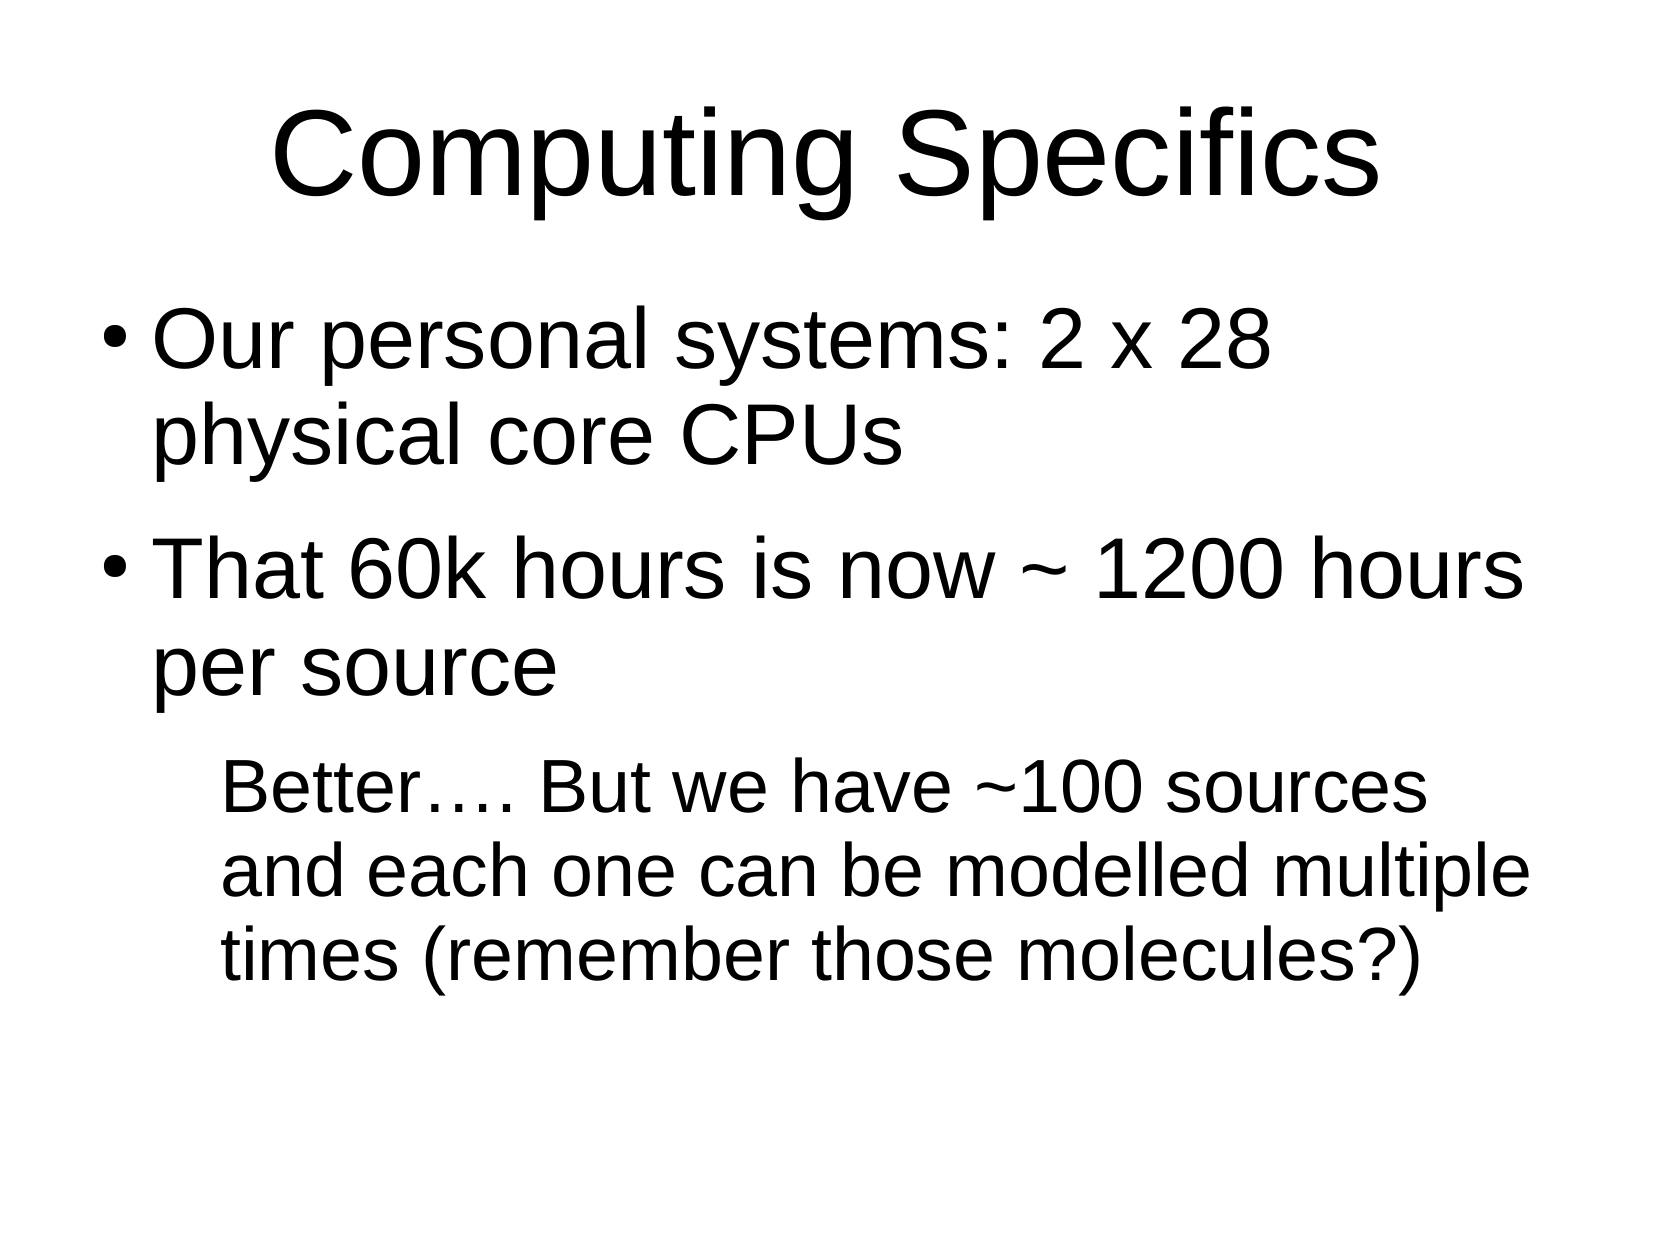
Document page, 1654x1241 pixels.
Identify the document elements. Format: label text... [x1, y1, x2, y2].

title Computing Specifics [82, 49, 1571, 257]
list Our personal systems: 2 x 28 physical core CPUs That 60k hours is now ~ 1200 hours per source Better…. But we have ~100 sources and each one can be modelled multiple times (remember those molecules?) [82, 290, 1571, 1010]
